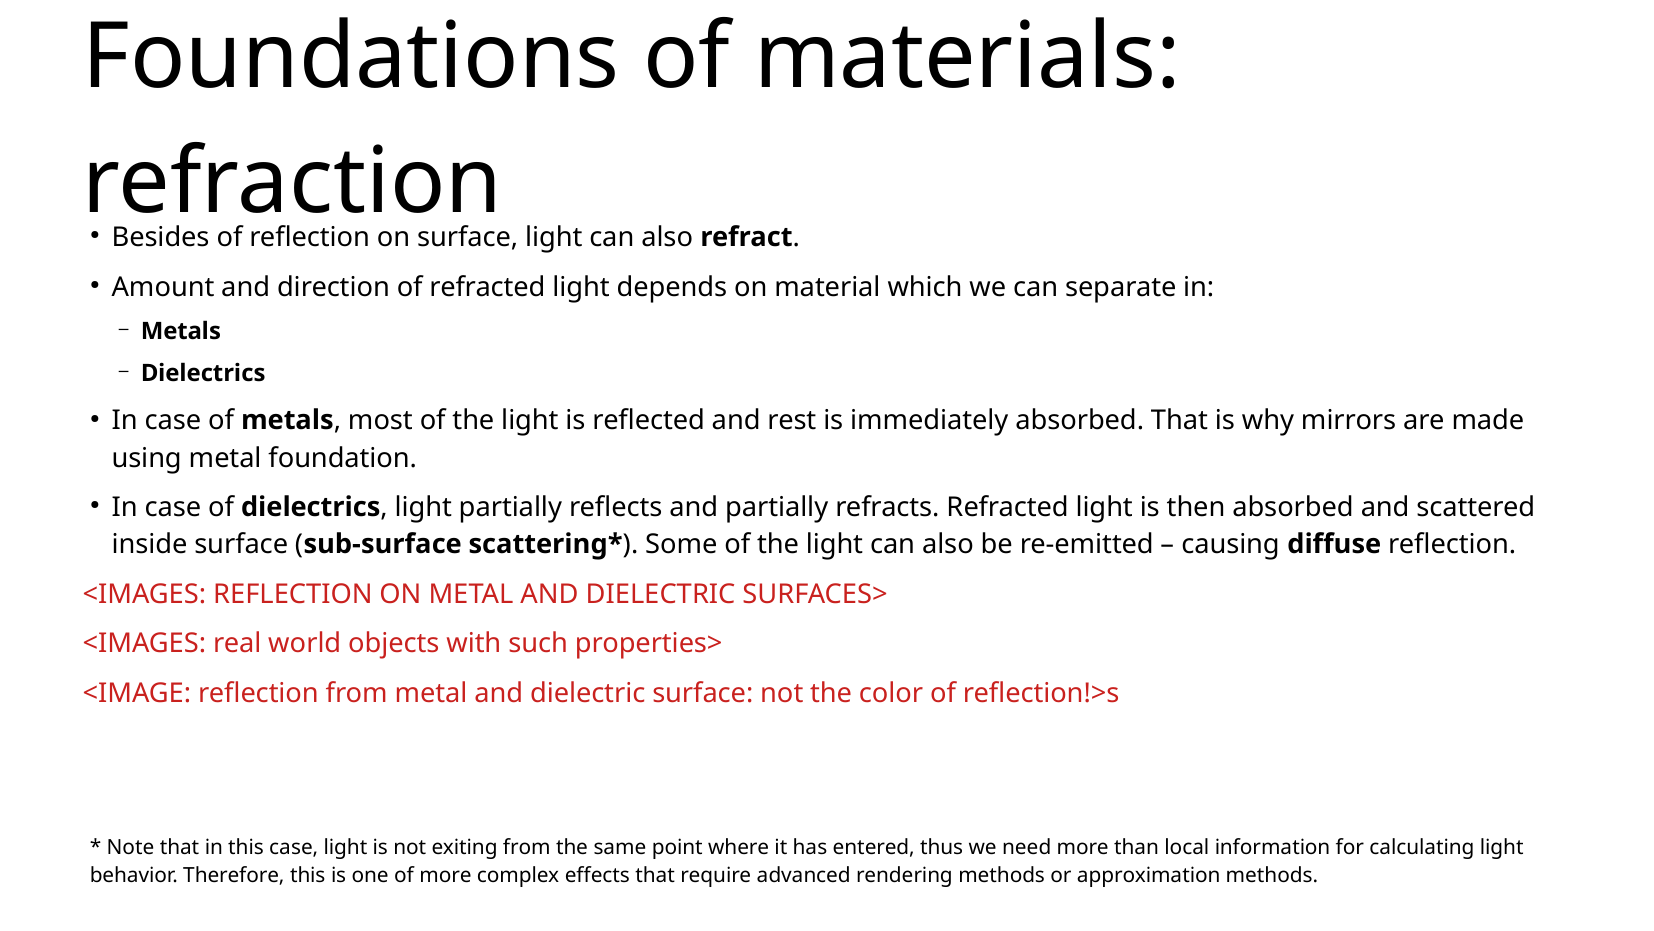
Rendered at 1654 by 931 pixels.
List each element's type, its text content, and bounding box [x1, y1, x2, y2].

text_box * Note that in this case, light is not exiting from the same point where it has entered, thus we need more than local information for calculating light behavior. Therefore, this is one of more complex effects that require advanced rendering methods or approximation methods. [75, 825, 1546, 913]
title Foundations of materials: refraction [82, 7, 1571, 217]
list Besides of reflection on surface, light can also refract. Amount and direction of refracted light depends on material which we can separate in: Metals Dielectrics In case of metals, most of the light is reflected and rest is immediately absorbed. That is why mirrors are made using metal foundation. In case of dielectrics, light partially reflects and partially refracts. Refracted light is then absorbed and scattered inside surface (sub-surface scattering*). Some of the light can also be re-emitted – causing diffuse reflection. <IMAGES: REFLECTION ON METAL AND DIELECTRIC SURFACES> <IMAGES: real world objects with such properties> <IMAGE: reflection from metal and dielectric surface: not the color of reflection!>s [82, 217, 1571, 758]
